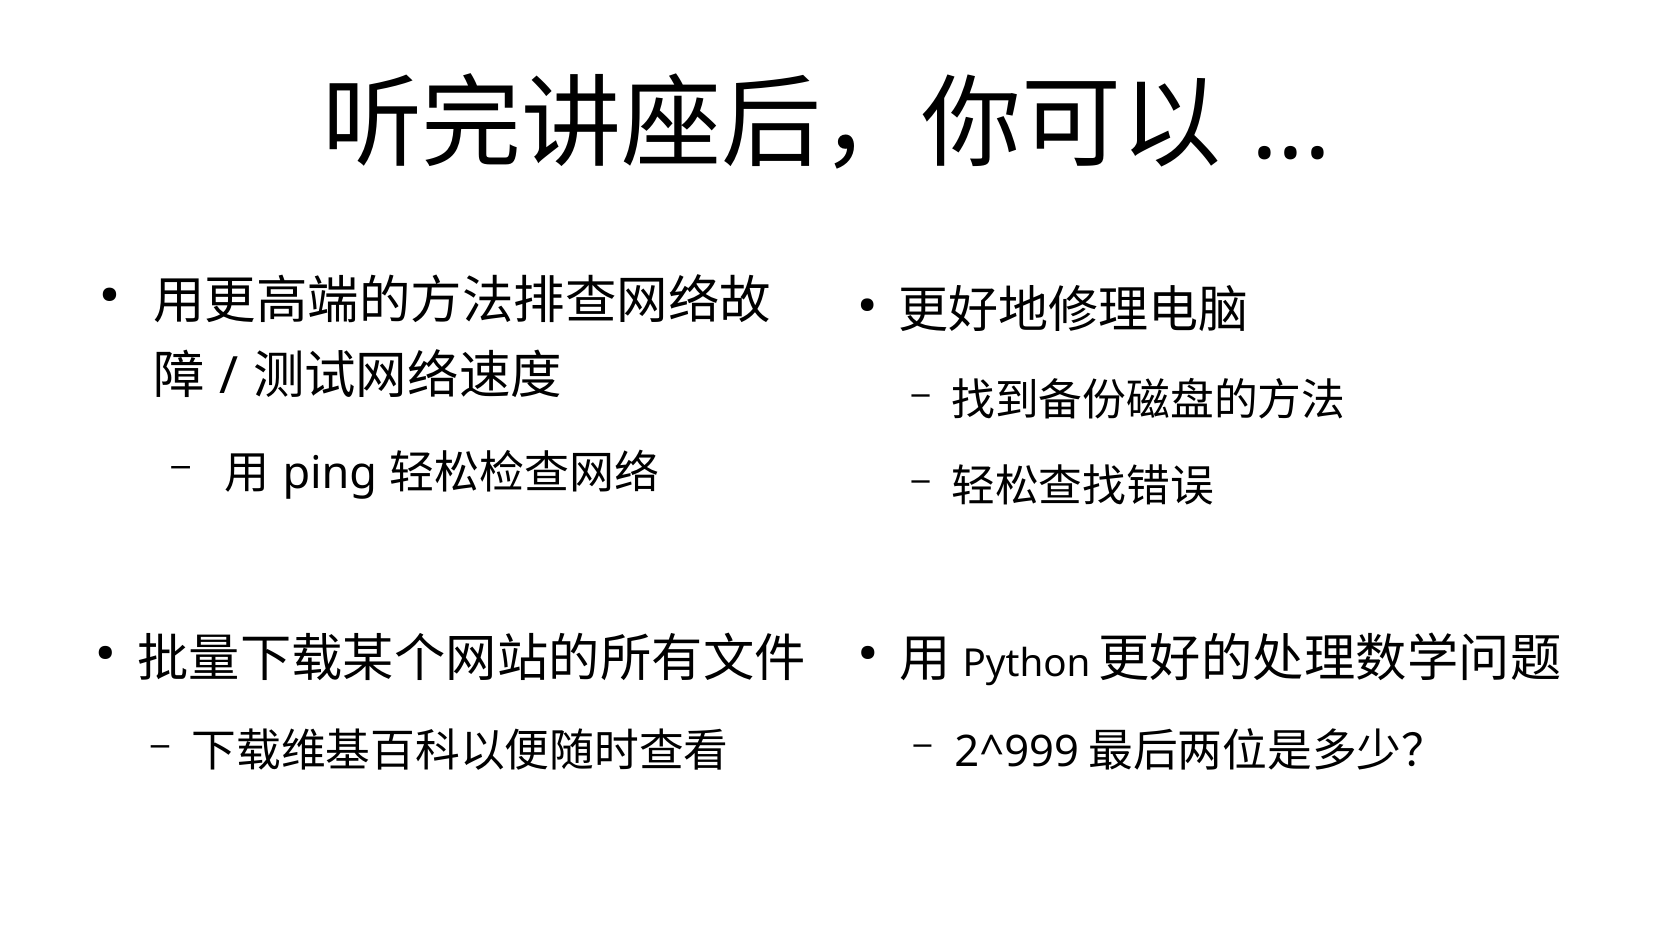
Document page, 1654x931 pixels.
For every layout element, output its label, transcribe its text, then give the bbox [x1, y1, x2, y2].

list 批量下载某个网站的所有文件 下载维基百科以便随时查看 [82, 605, 809, 863]
title 听完讲座后，你可以... [82, 37, 1571, 193]
list 用Python更好的处理数学问题 2^999最后两位是多少？ [845, 605, 1572, 863]
list 更好地修理电脑 找到备份磁盘的方法 轻松查找错误 [845, 258, 1572, 517]
list 用更高端的方法排查网络故障/测试网络速度 用ping轻松检查网络 [82, 258, 809, 520]
